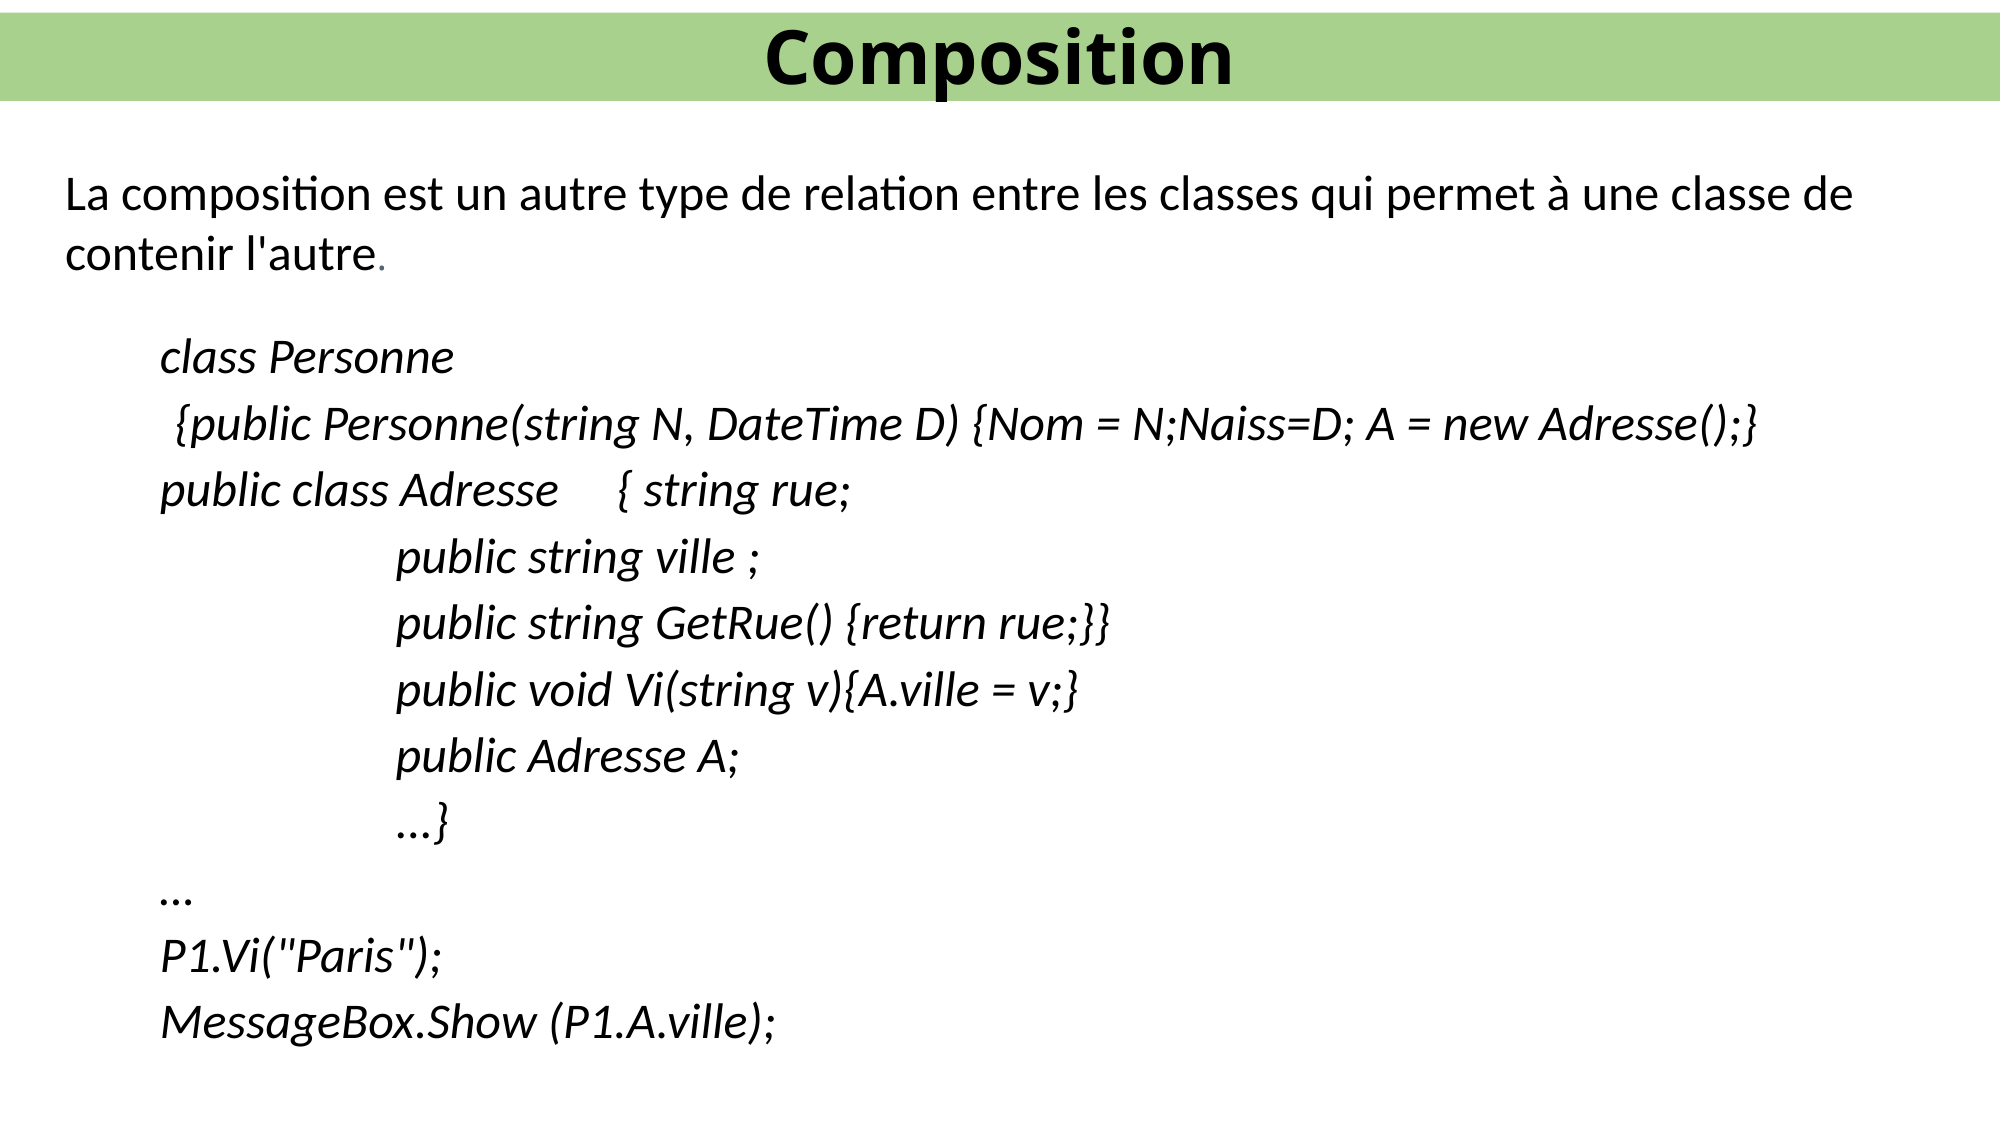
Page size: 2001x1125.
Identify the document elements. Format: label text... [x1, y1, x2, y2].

title Composition [0, 12, 2000, 101]
text_box class Personne {public Personne(string N, DateTime D) {Nom = N;Naiss=D; A = new Adresse();} public class Adresse { string rue; public string ville ; public string GetRue() {return rue;}} public void Vi(string v){A.ville = v;} public Adresse A; ...} … P1.Vi("Paris"); MessageBox.Show (P1.A.ville); [142, 322, 1858, 1065]
text_box La composition est un autre type de relation entre les classes qui permet à une classe de contenir l'autre. [50, 152, 1977, 290]
